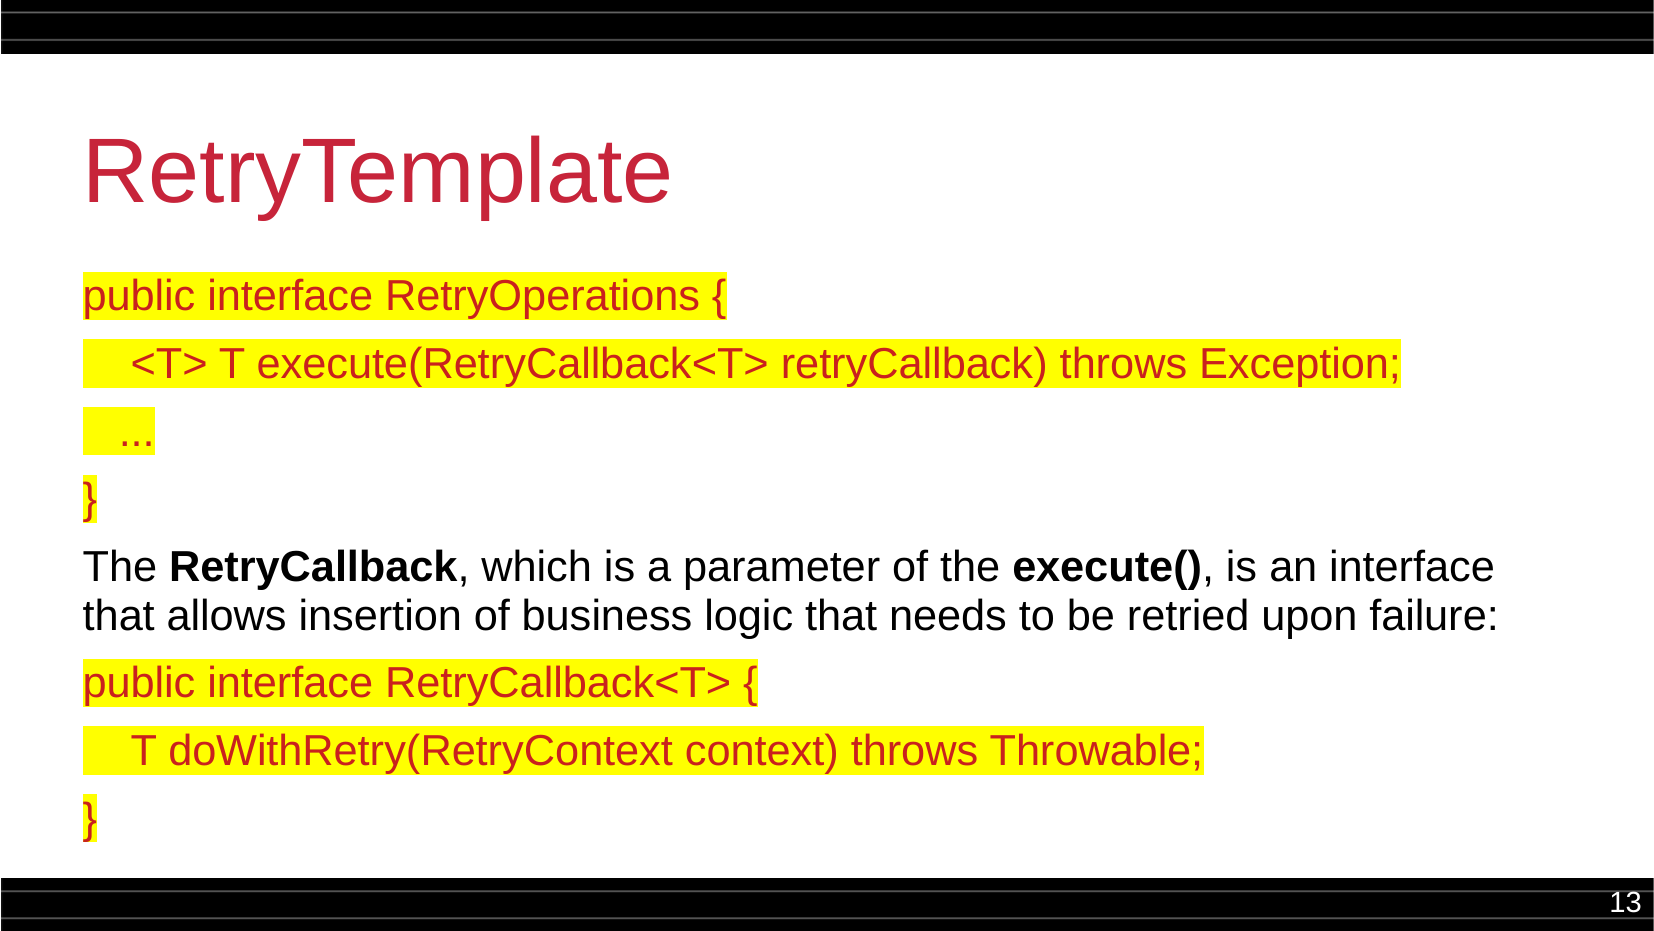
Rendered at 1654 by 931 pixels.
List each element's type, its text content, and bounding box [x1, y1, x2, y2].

list public interface RetryOperations { <T> T execute(RetryCallback<T> retryCallback) throws Exception; ... } The RetryCallback, which is a parameter of the execute(), is an interface that allows insertion of business logic that needs to be retried upon failure: public interface RetryCallback<T> { T doWithRetry(RetryContext context) throws Throwable; } [82, 271, 1571, 851]
picture [1, 0, 1654, 54]
title RetryTemplate [82, 92, 1571, 249]
picture [1, 878, 1654, 931]
